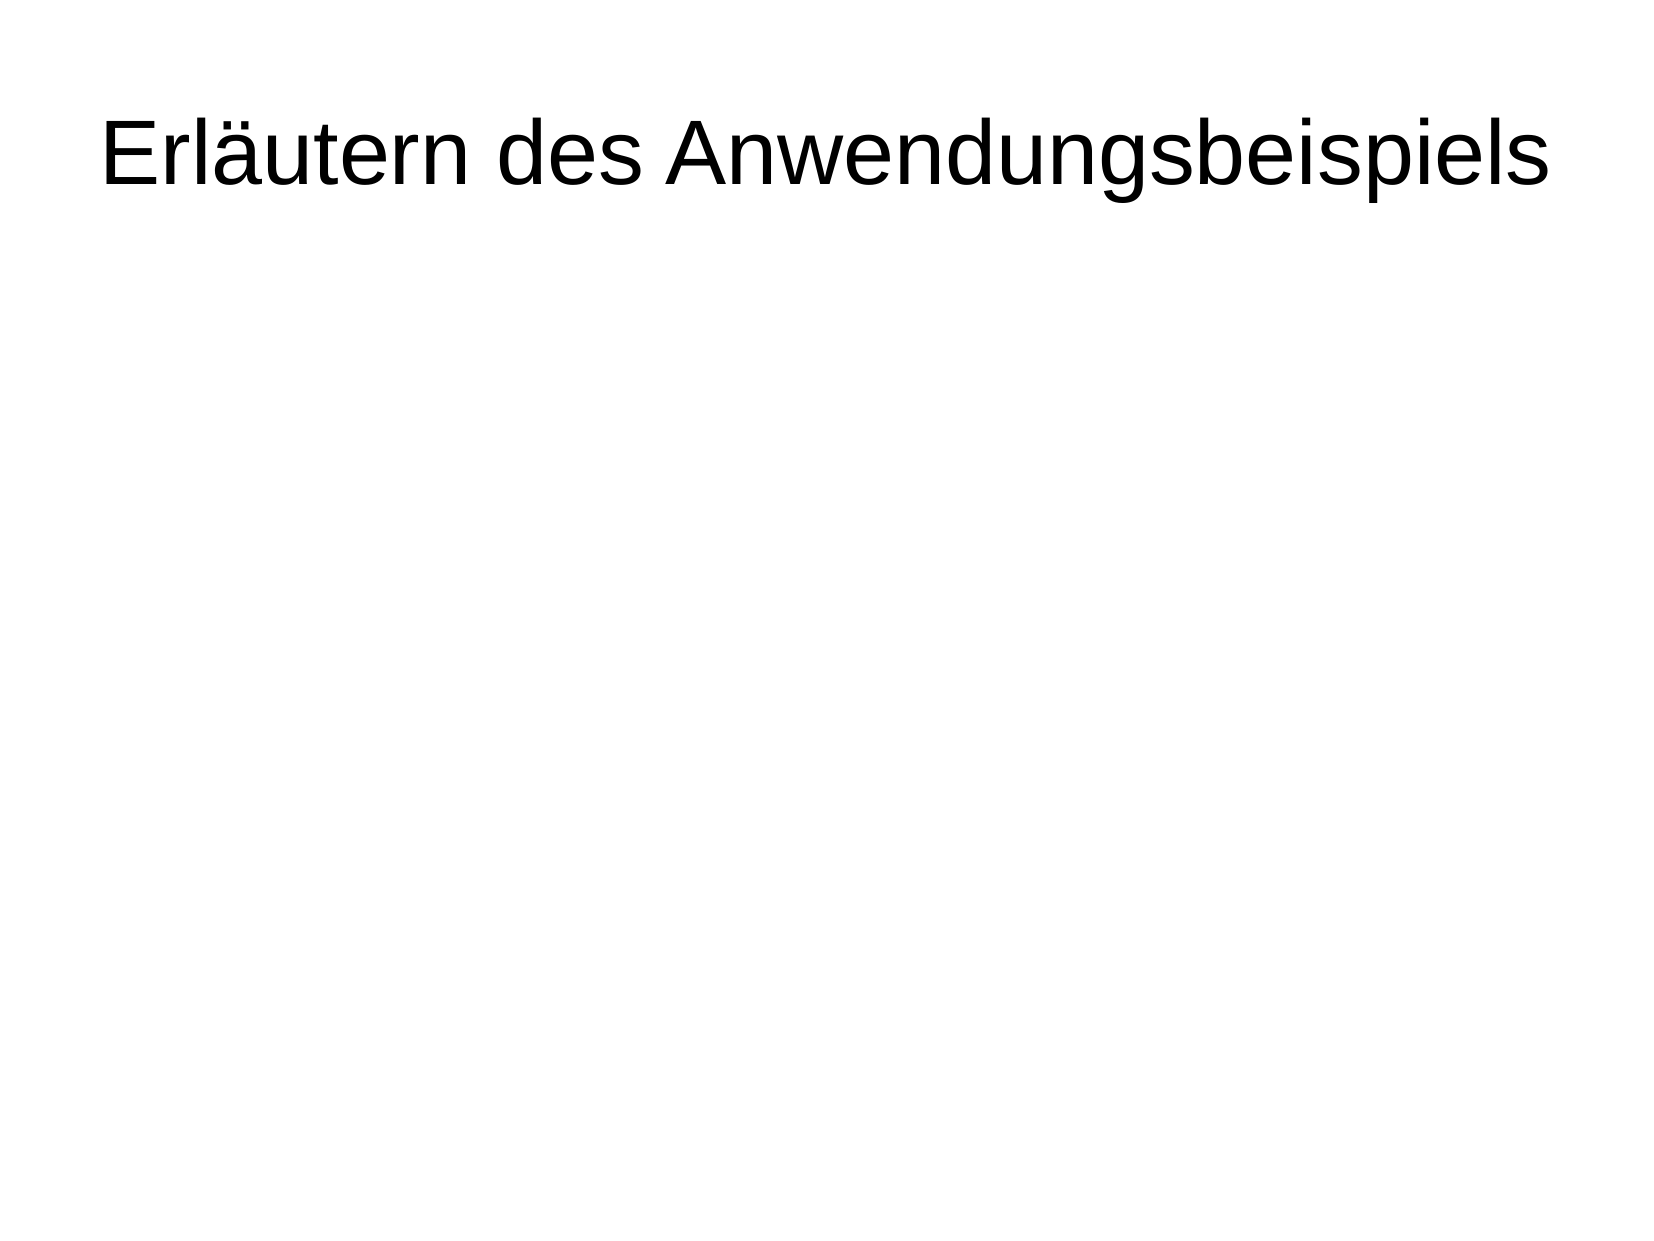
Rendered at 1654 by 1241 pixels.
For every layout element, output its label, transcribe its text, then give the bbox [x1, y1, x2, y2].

title Erläutern des Anwendungsbeispiels [82, 49, 1571, 257]
